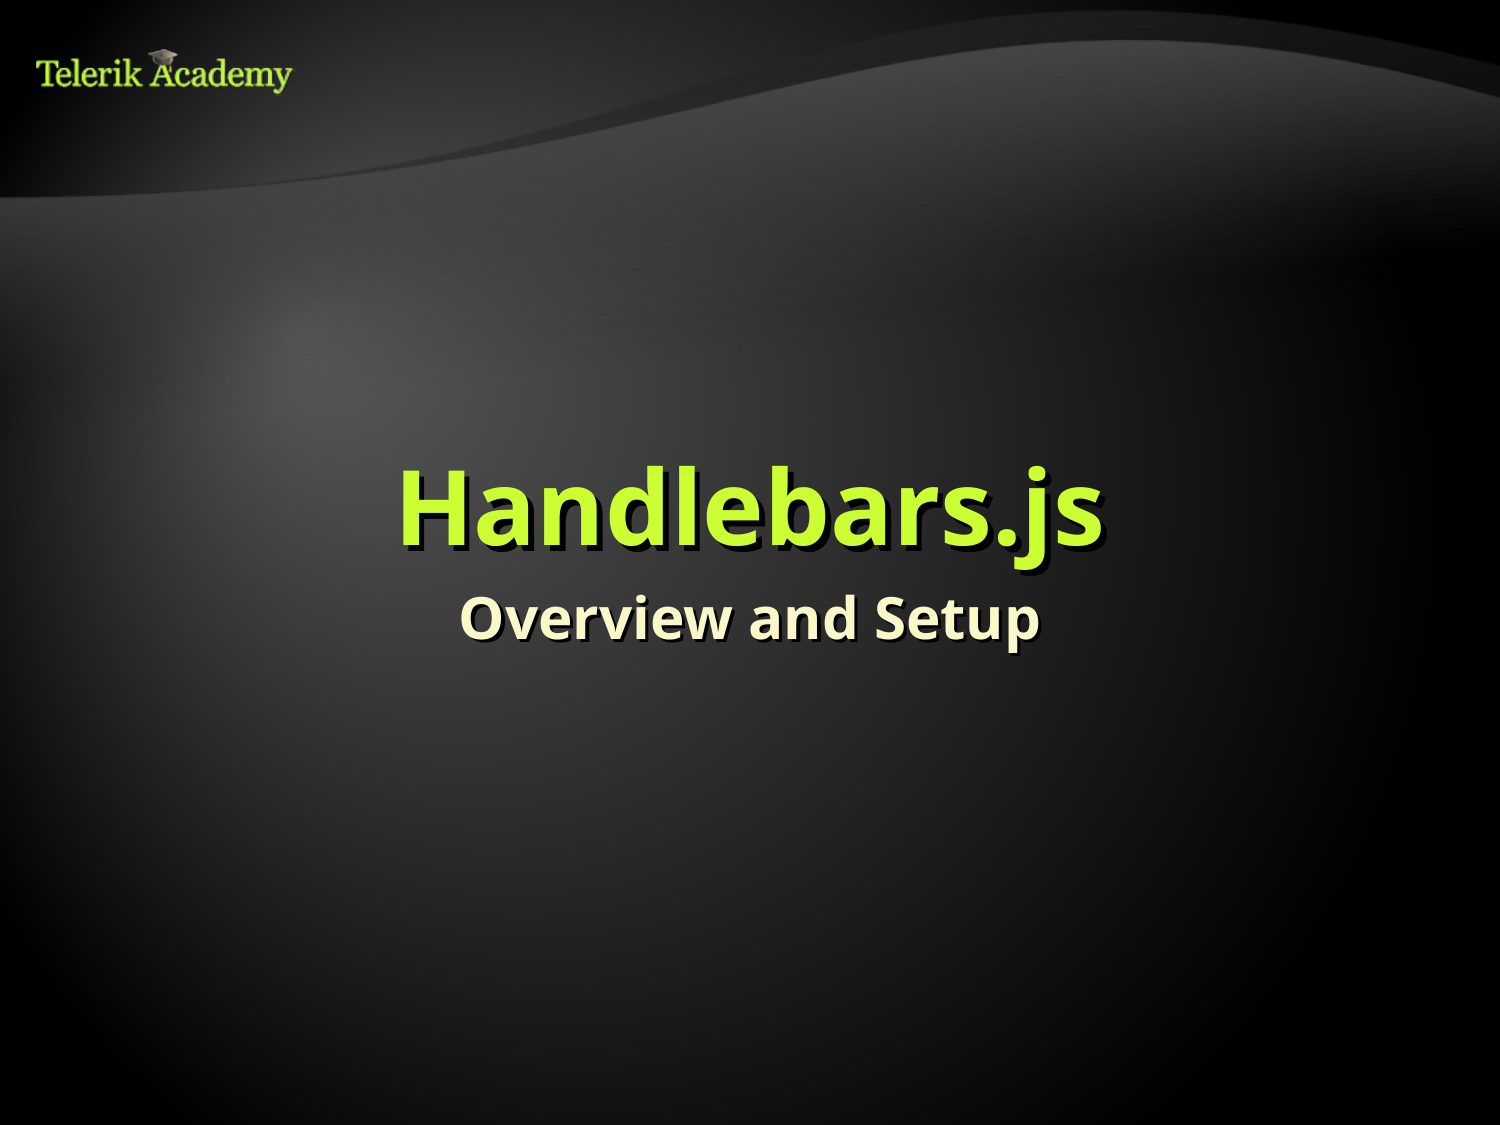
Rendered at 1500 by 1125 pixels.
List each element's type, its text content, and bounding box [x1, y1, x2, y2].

title Handlebars.js [99, 450, 1400, 563]
subtitle Overview and Setup [99, 569, 1400, 663]
